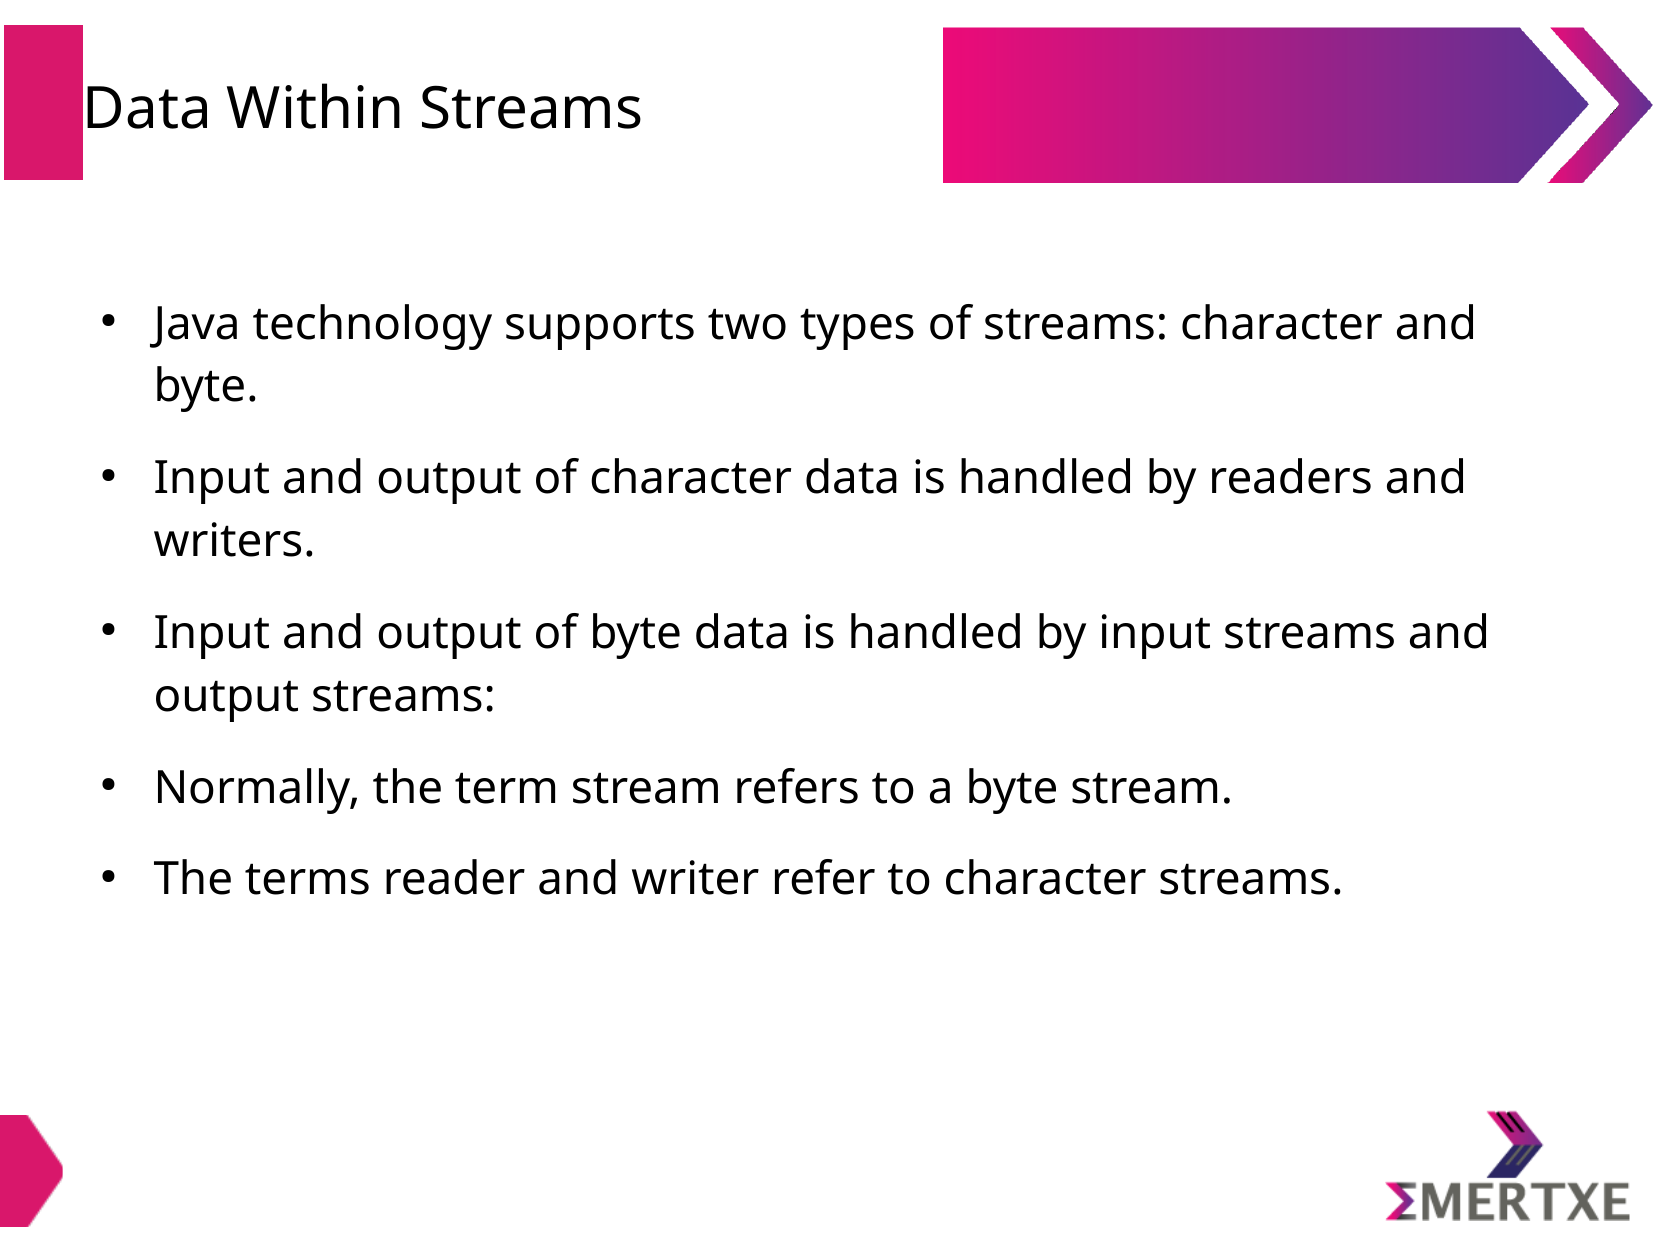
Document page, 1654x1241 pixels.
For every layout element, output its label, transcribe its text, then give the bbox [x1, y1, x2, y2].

title Data Within Streams [82, 2, 1571, 210]
picture [1385, 1107, 1631, 1221]
list Java technology supports two types of streams: character and byte. Input and output of character data is handled by readers and writers. Input and output of byte data is handled by input streams and output streams: Normally, the term stream refers to a byte stream. The terms reader and writer refer to character streams. [82, 290, 1571, 1010]
picture [1571, 27, 1653, 183]
